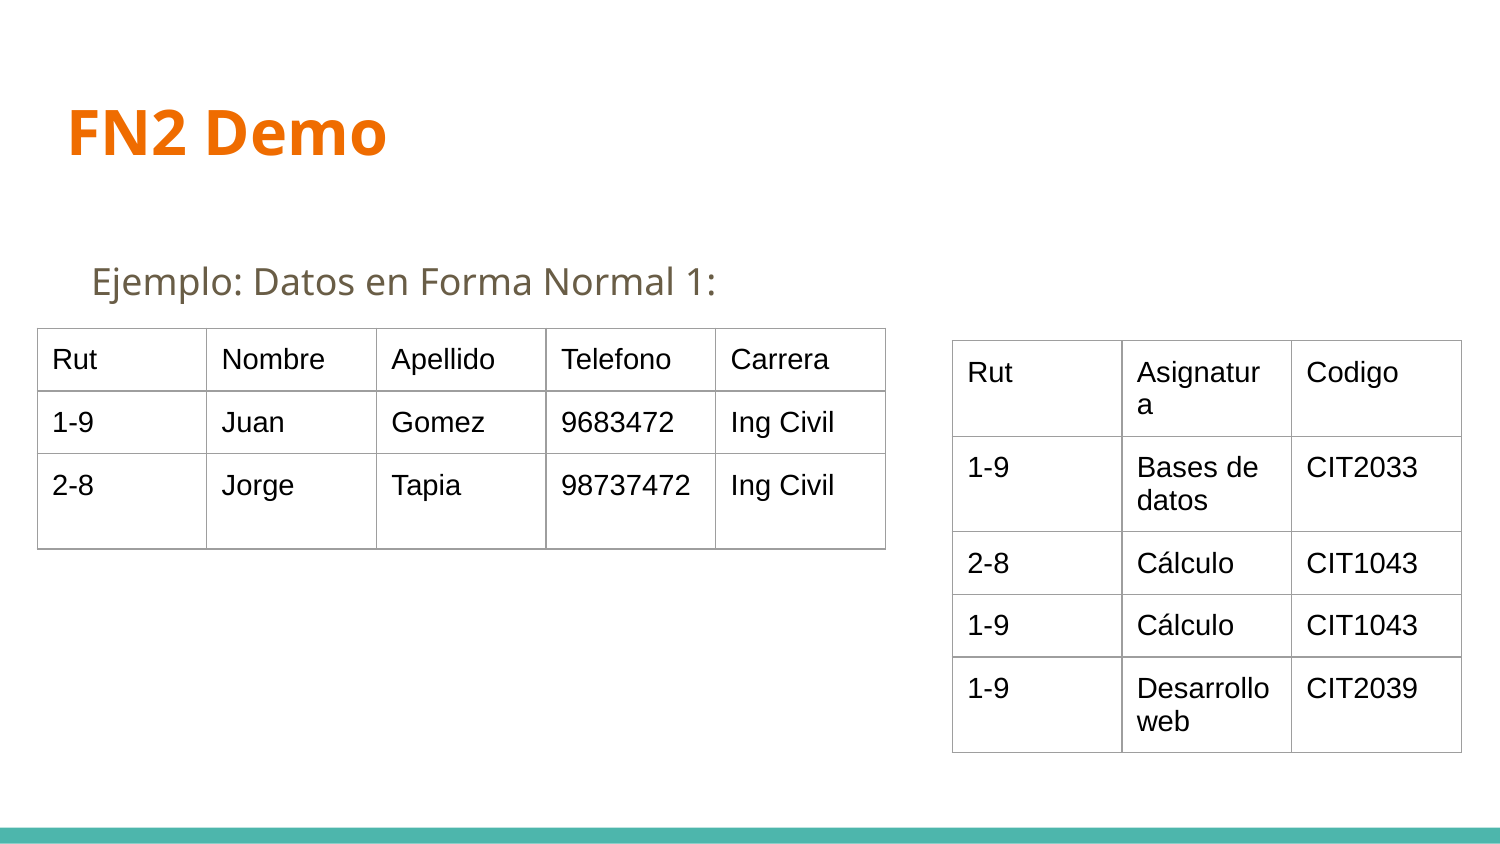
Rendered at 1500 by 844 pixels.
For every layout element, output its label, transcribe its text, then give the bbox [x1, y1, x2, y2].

table_cell 1-9 [38, 392, 76, 453]
table_header Rut [38, 329, 76, 390]
table_cell 2-8 [38, 454, 76, 548]
title FN2 Demo [51, 72, 1449, 189]
list Ejemplo: Datos en Forma Normal 1: [76, 232, 1474, 775]
